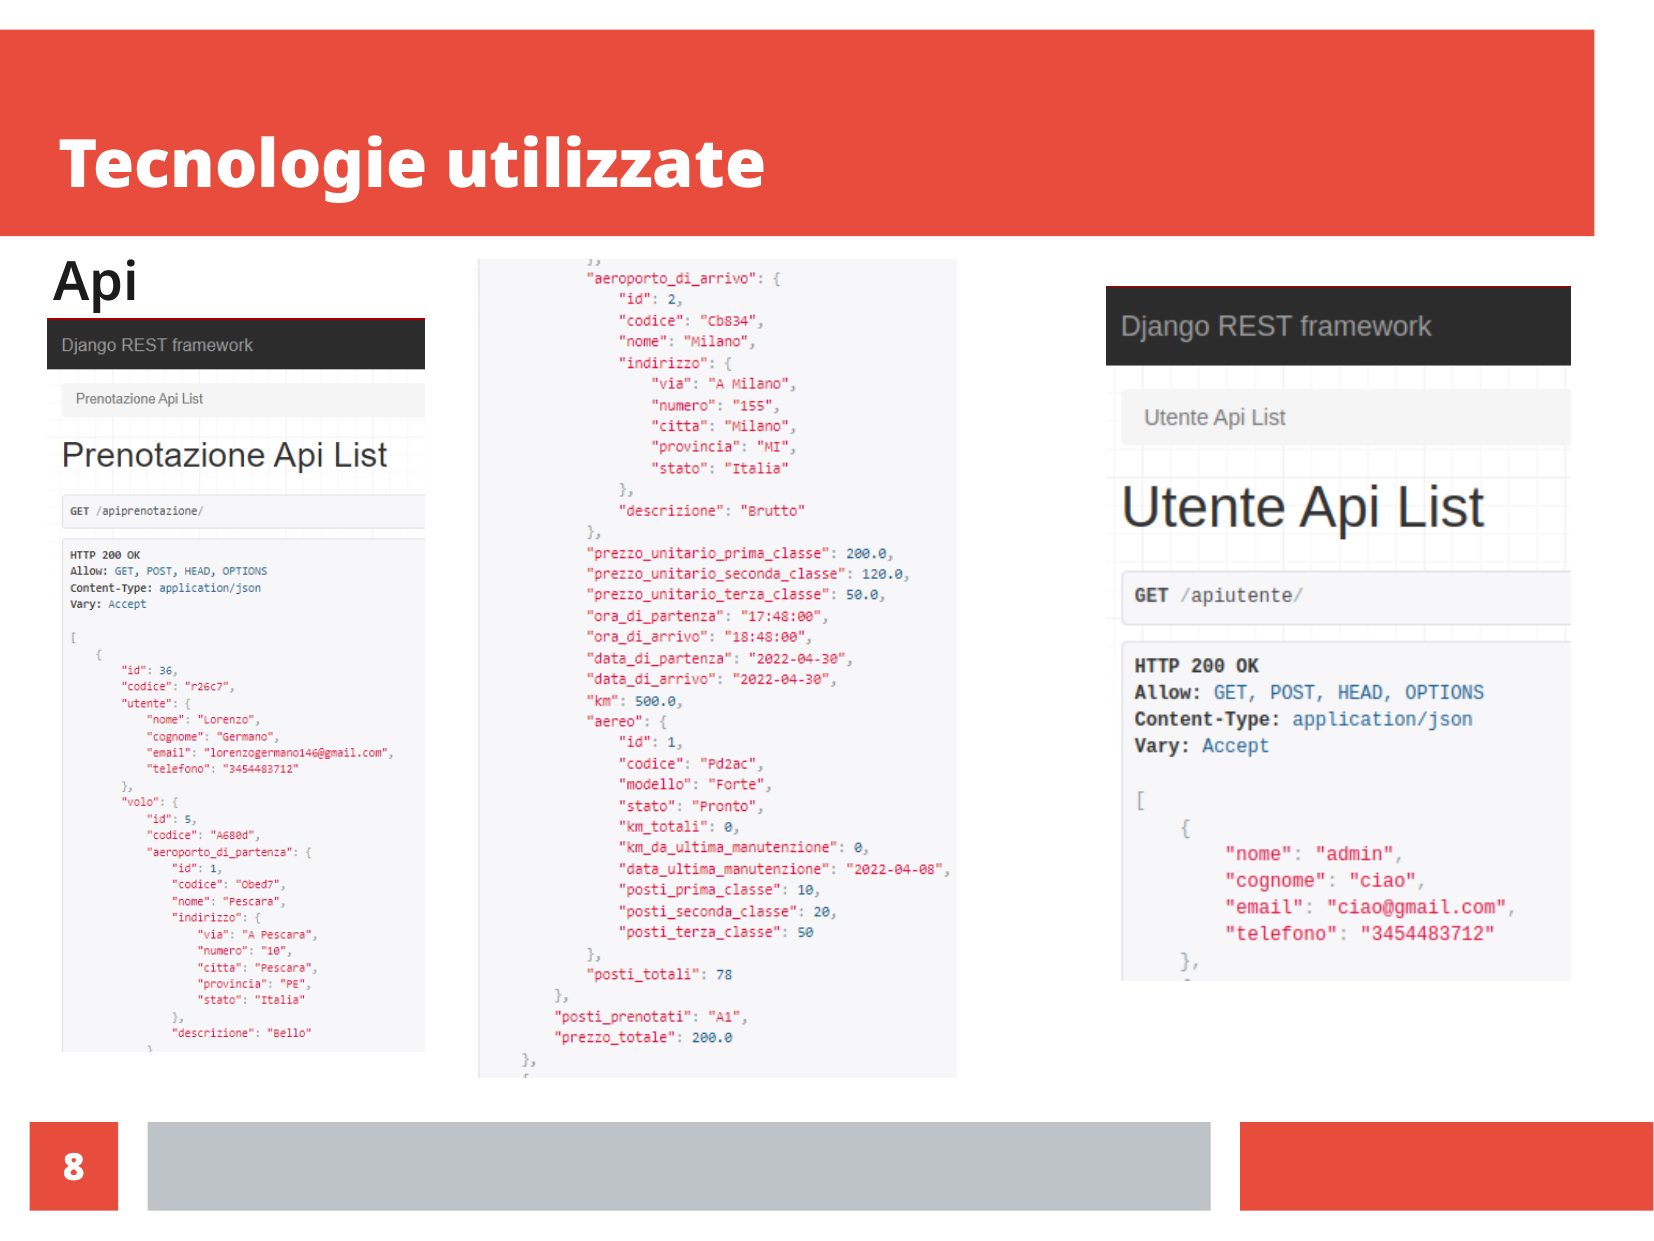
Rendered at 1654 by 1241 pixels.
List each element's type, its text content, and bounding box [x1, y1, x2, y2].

title Tecnologie utilizzate [59, 59, 1595, 207]
picture [47, 318, 425, 1052]
picture [473, 259, 957, 1078]
list Api [53, 242, 1560, 319]
picture [1106, 286, 1571, 981]
